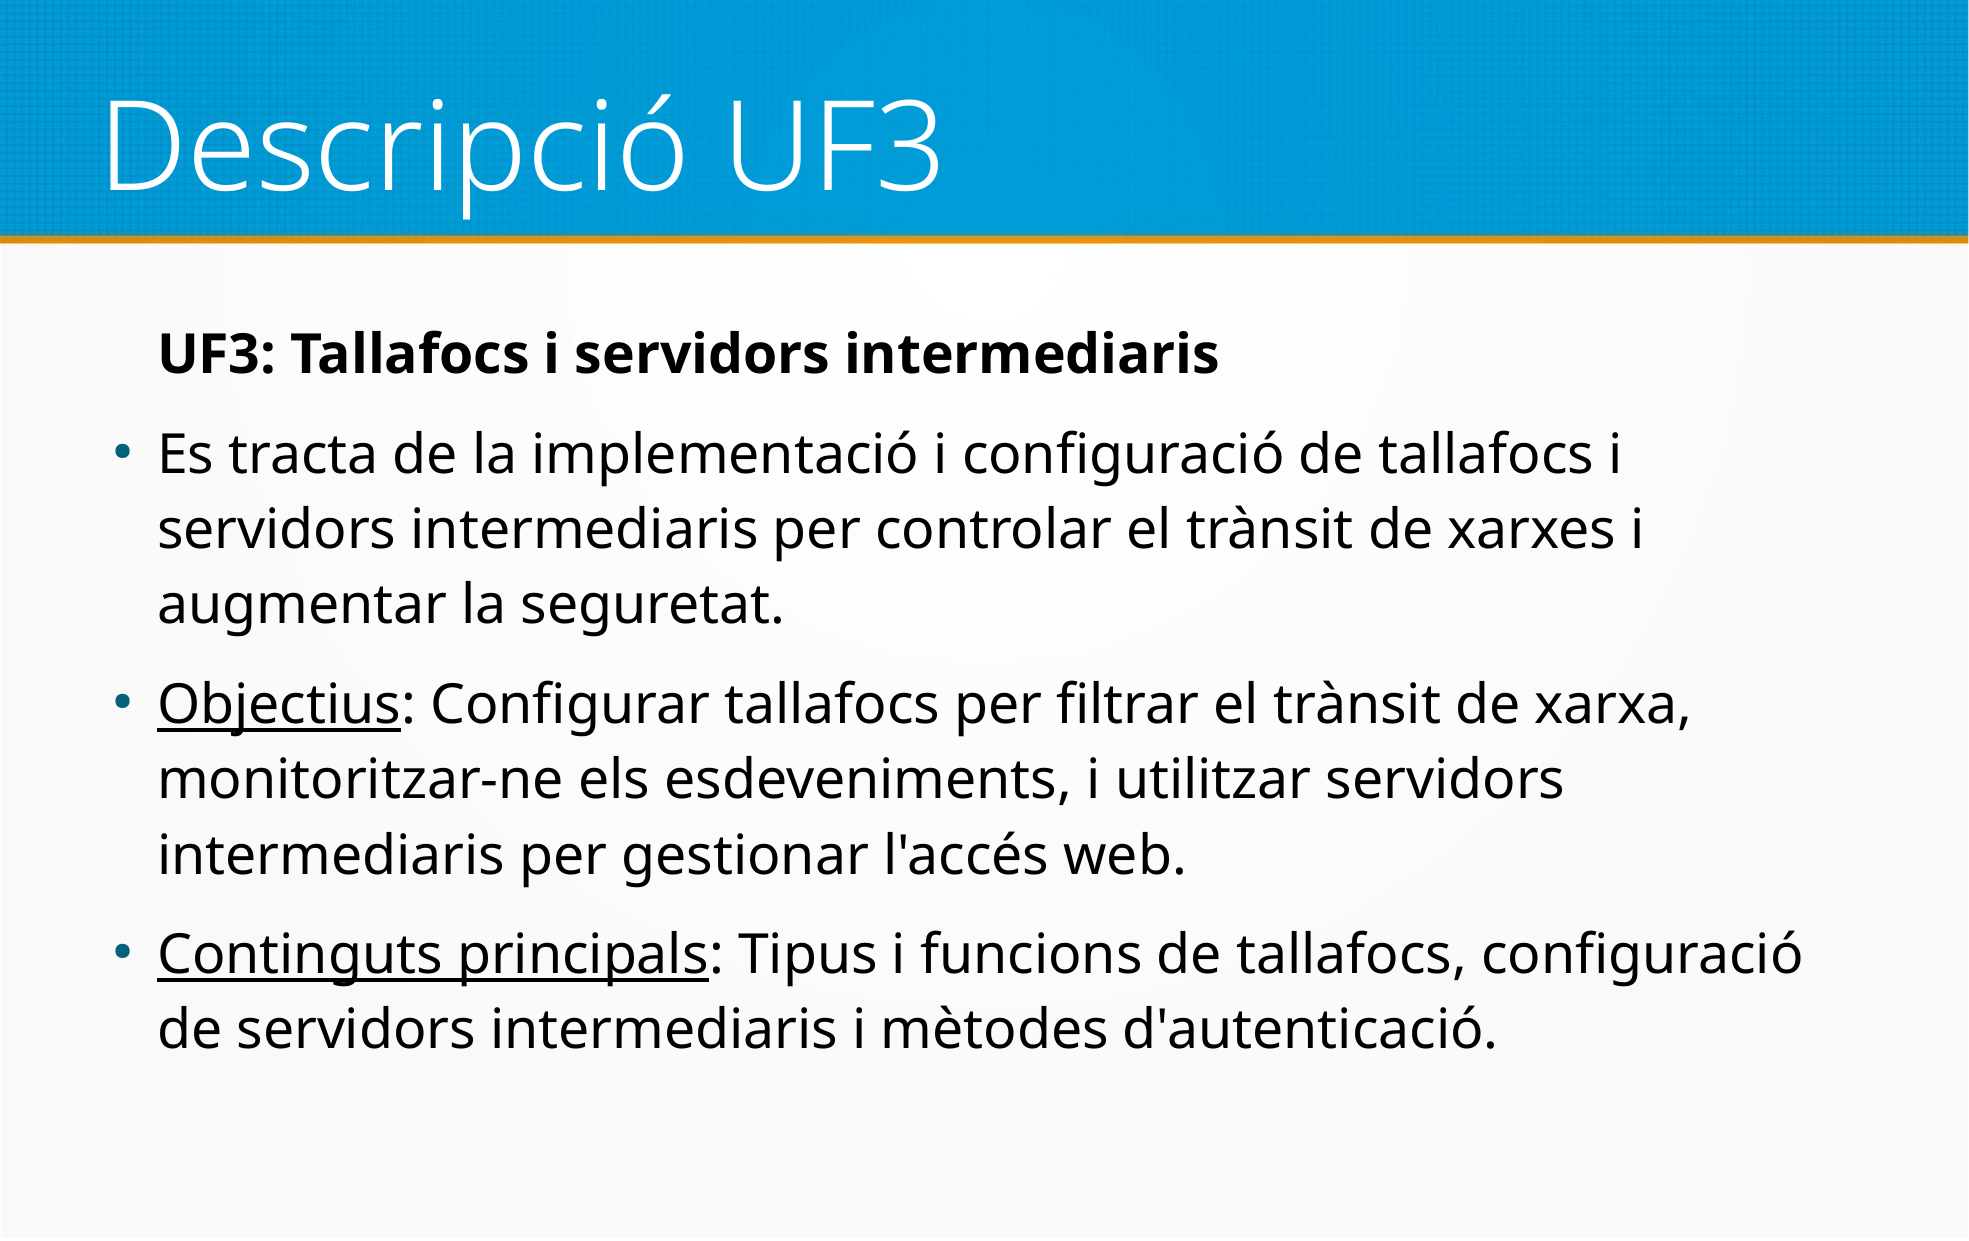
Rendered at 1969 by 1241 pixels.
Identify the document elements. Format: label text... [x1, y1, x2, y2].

list UF3: Tallafocs i servidors intermediaris Es tracta de la implementació i configuració de tallafocs i servidors intermediaris per controlar el trànsit de xarxes i augmentar la seguretat. Objectius: Configurar tallafocs per filtrar el trànsit de xarxa, monitoritzar-ne els esdeveniments, i utilitzar servidors intermediaris per gestionar l'accés web. Continguts principals: Tipus i funcions de tallafocs, configuració de servidors intermediaris i mètodes d'autenticació. [98, 315, 1861, 1081]
picture [0, 233, 1969, 1241]
title Descripció UF3 [98, 19, 1870, 227]
